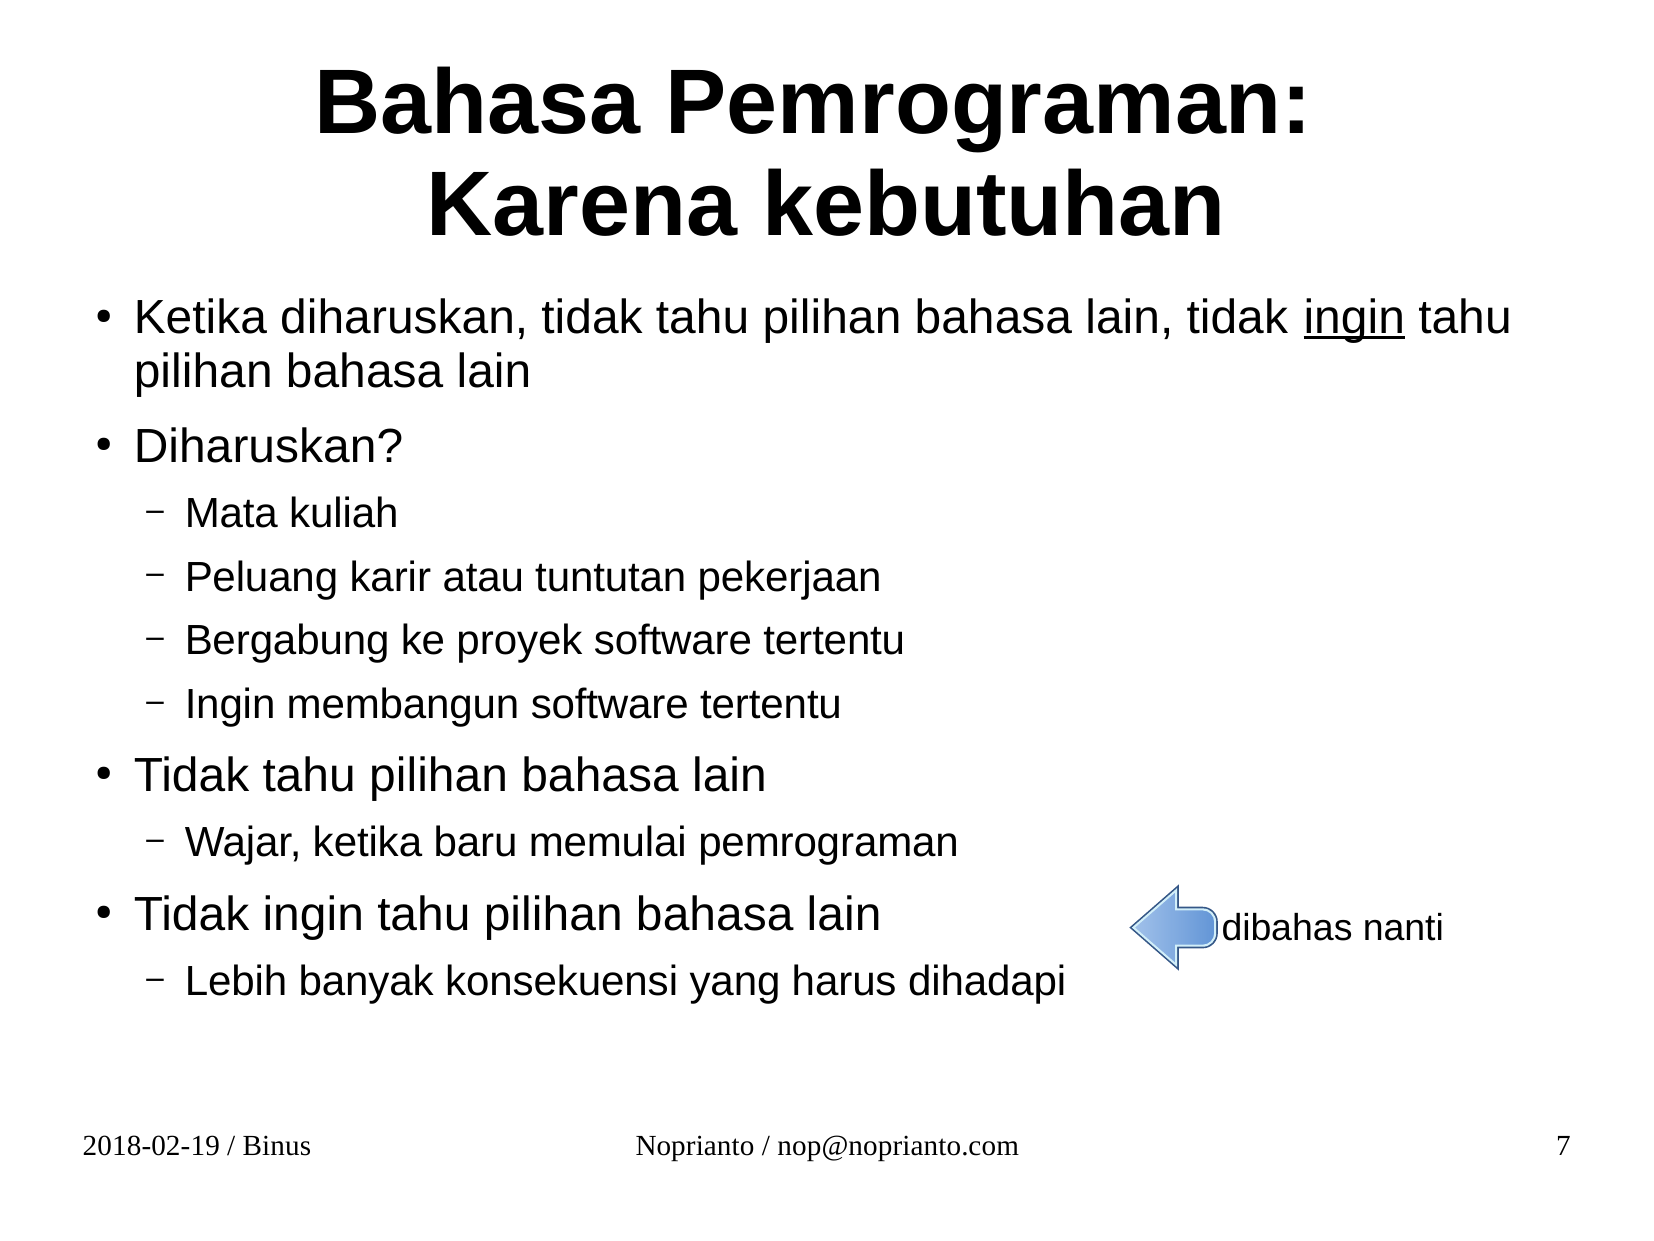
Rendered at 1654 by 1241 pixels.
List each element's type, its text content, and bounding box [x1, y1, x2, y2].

list Ketika diharuskan, tidak tahu pilihan bahasa lain, tidak ingin tahu pilihan bahasa lain Diharuskan? Mata kuliah Peluang karir atau tuntutan pekerjaan Bergabung ke proyek software tertentu Ingin membangun software tertentu Tidak tahu pilihan bahasa lain Wajar, ketika baru memulai pemrograman Tidak ingin tahu pilihan bahasa lain Lebih banyak konsekuensi yang harus dihadapi [82, 290, 1571, 1010]
title Bahasa Pemrograman: Karena kebutuhan [82, 49, 1571, 257]
picture [1125, 879, 1223, 976]
